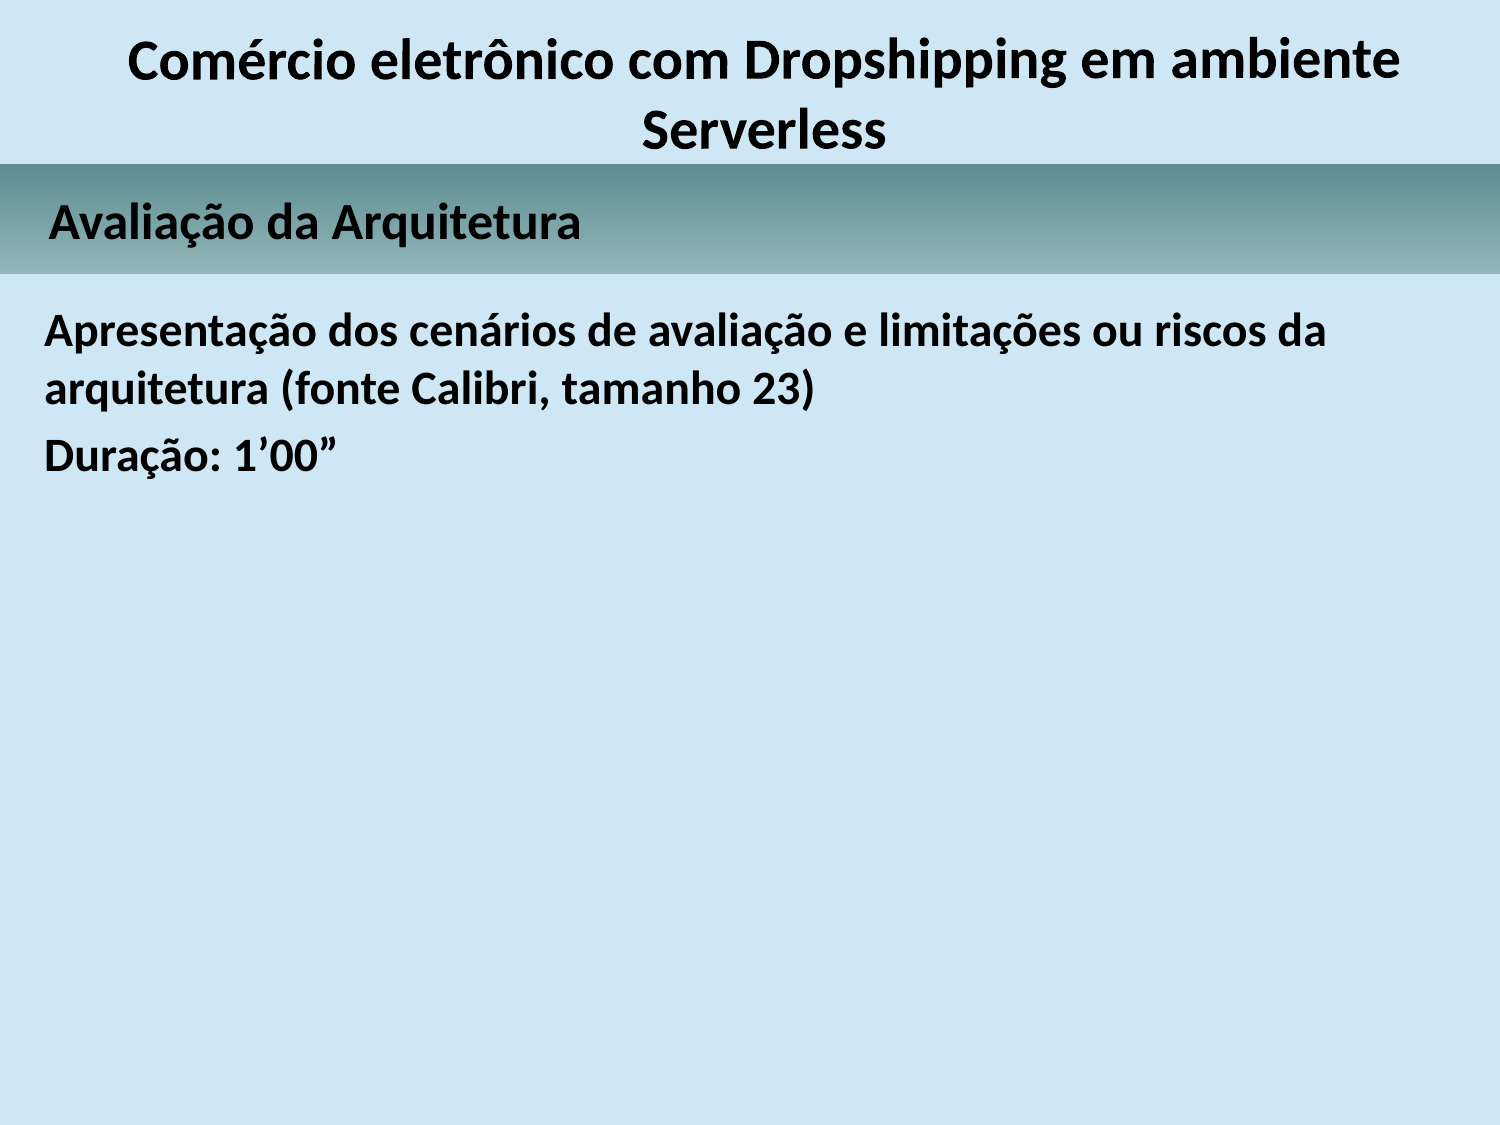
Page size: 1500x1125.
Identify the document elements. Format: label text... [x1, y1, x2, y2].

text_box Avaliação da Arquitetura [33, 180, 1467, 258]
text_box [0, 164, 1500, 274]
text_box Comércio eletrônico com Dropshipping em ambiente Serverless [40, 11, 1489, 169]
text_box Apresentação dos cenários de avaliação e limitações ou riscos da arquitetura (fonte Calibri, tamanho 23) Duração: 1’00” [29, 290, 1478, 967]
